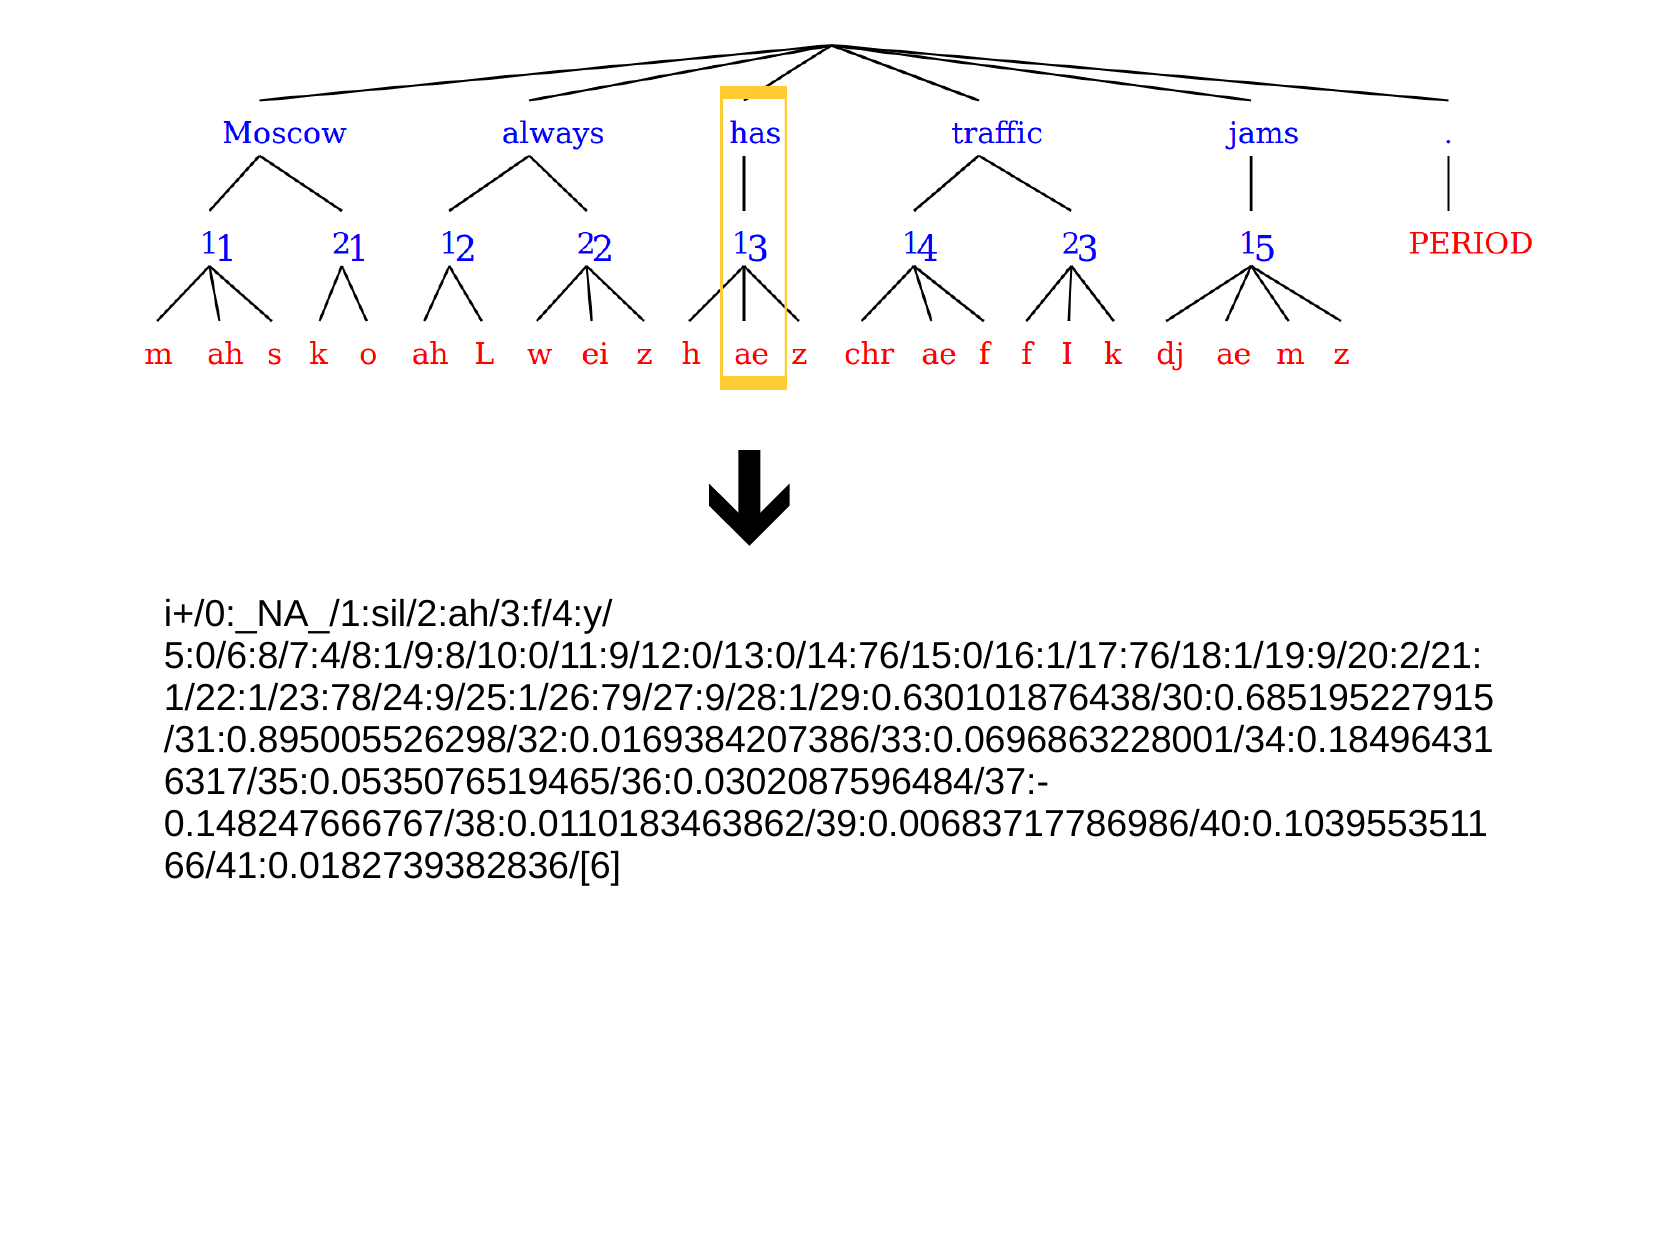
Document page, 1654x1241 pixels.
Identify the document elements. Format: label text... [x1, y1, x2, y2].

picture [709, 450, 790, 546]
text_box i+/0:_NA_/1:sil/2:ah/3:f/4:y/5:0/6:8/7:4/8:1/9:8/10:0/11:9/12:0/13:0/14:76/15:0/16:1/17:76/18:1/19:9/20:2/21:1/22:1/23:78/24:9/25:1/26:79/27:9/28:1/29:0.630101876438/30:0.685195227915/31:0.895005526298/32:0.0169384207386/33:0.0696863228001/34:0.184964316317/35:0.0535076519465/36:0.0302087596484/37:-0.148247666767/38:0.0110183463862/39:0.00683717786986/40:0.103955351166/41:0.0182739382836/[6] [149, 585, 1516, 1104]
picture [120, 29, 1558, 391]
